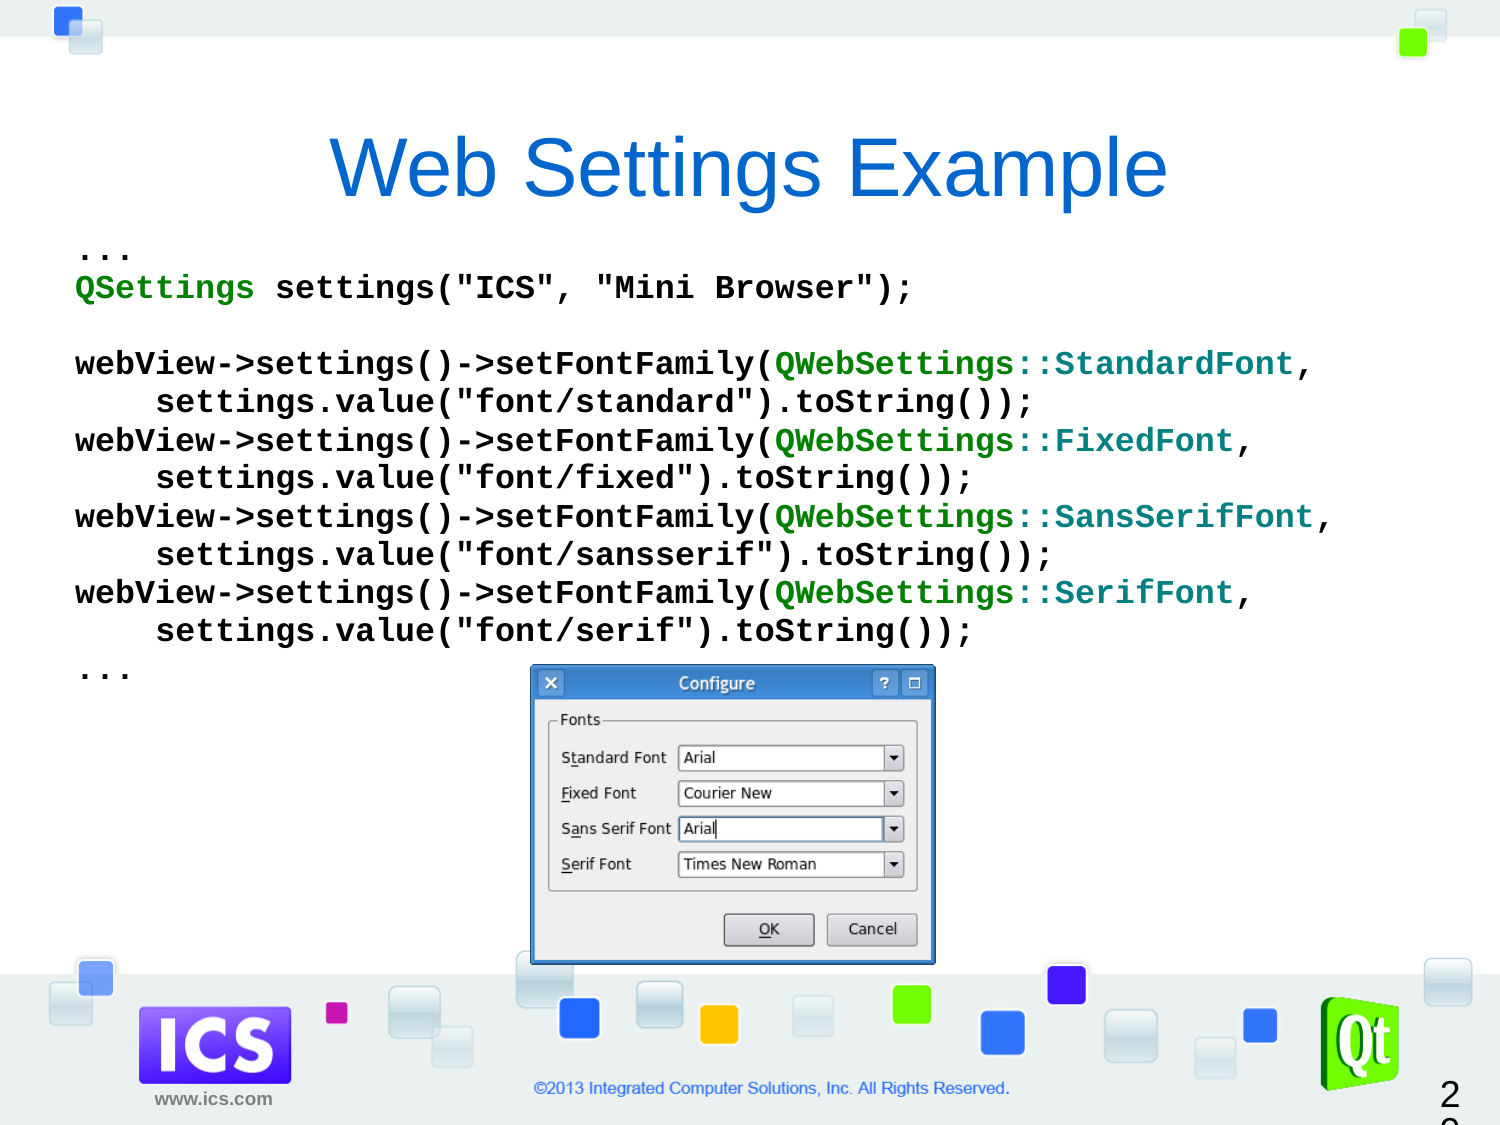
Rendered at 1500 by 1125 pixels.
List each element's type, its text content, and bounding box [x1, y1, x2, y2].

picture [0, 950, 1500, 1125]
picture [1444, 1121, 1454, 1125]
picture [0, 0, 1500, 62]
list ... QSettings settings("ICS", "Mini Browser"); webView->settings()->setFontFamily(QWebSettings::StandardFont, settings.value("font/standard").toString()); webView->settings()->setFontFamily(QWebSettings::FixedFont, settings.value("font/fixed").toString()); webView->settings()->setFontFamily(QWebSettings::SansSerifFont, settings.value("font/sansserif").toString()); webView->settings()->setFontFamily(QWebSettings::SerifFont, settings.value("font/serif").toString()); ... [75, 232, 1426, 976]
title Web Settings Example [112, 50, 1388, 232]
picture [530, 664, 936, 965]
